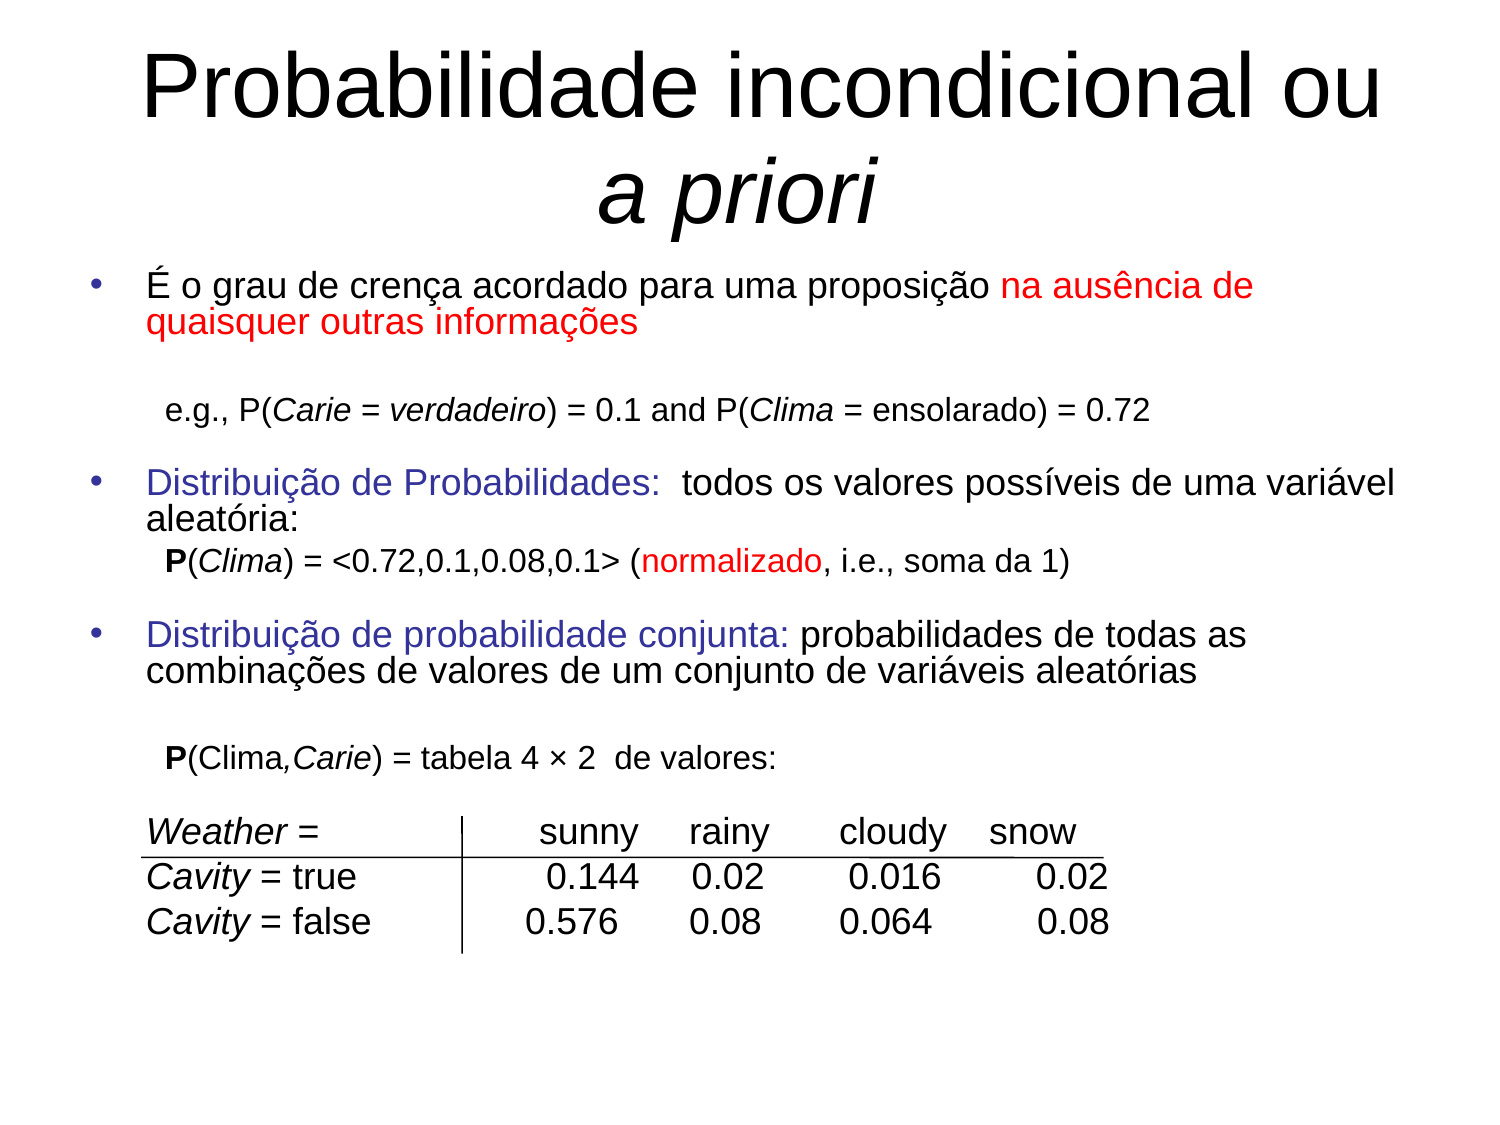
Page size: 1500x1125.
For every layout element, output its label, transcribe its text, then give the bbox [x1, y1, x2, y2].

list É o grau de crença acordado para uma proposição na ausência de quaisquer outras informações e.g., P(Carie = verdadeiro) = 0.1 and P(Clima = ensolarado) = 0.72 Distribuição de Probabilidades: todos os valores possíveis de uma variável aleatória: P(Clima) = <0.72,0.1,0.08,0.1> (normalizado, i.e., soma da 1) Distribuição de probabilidade conjunta: probabilidades de todas as combinações de valores de um conjunto de variáveis aleatórias P(Clima,Carie) = tabela 4 × 2 de valores: Weather = sunny rainy cloudy snow Cavity = true 0.144 0.02 0.016 0.02 Cavity = false 0.576 0.08 0.064 0.08 [75, 262, 1426, 1125]
title Probabilidade incondicional ou a priori [75, 22, 1426, 255]
